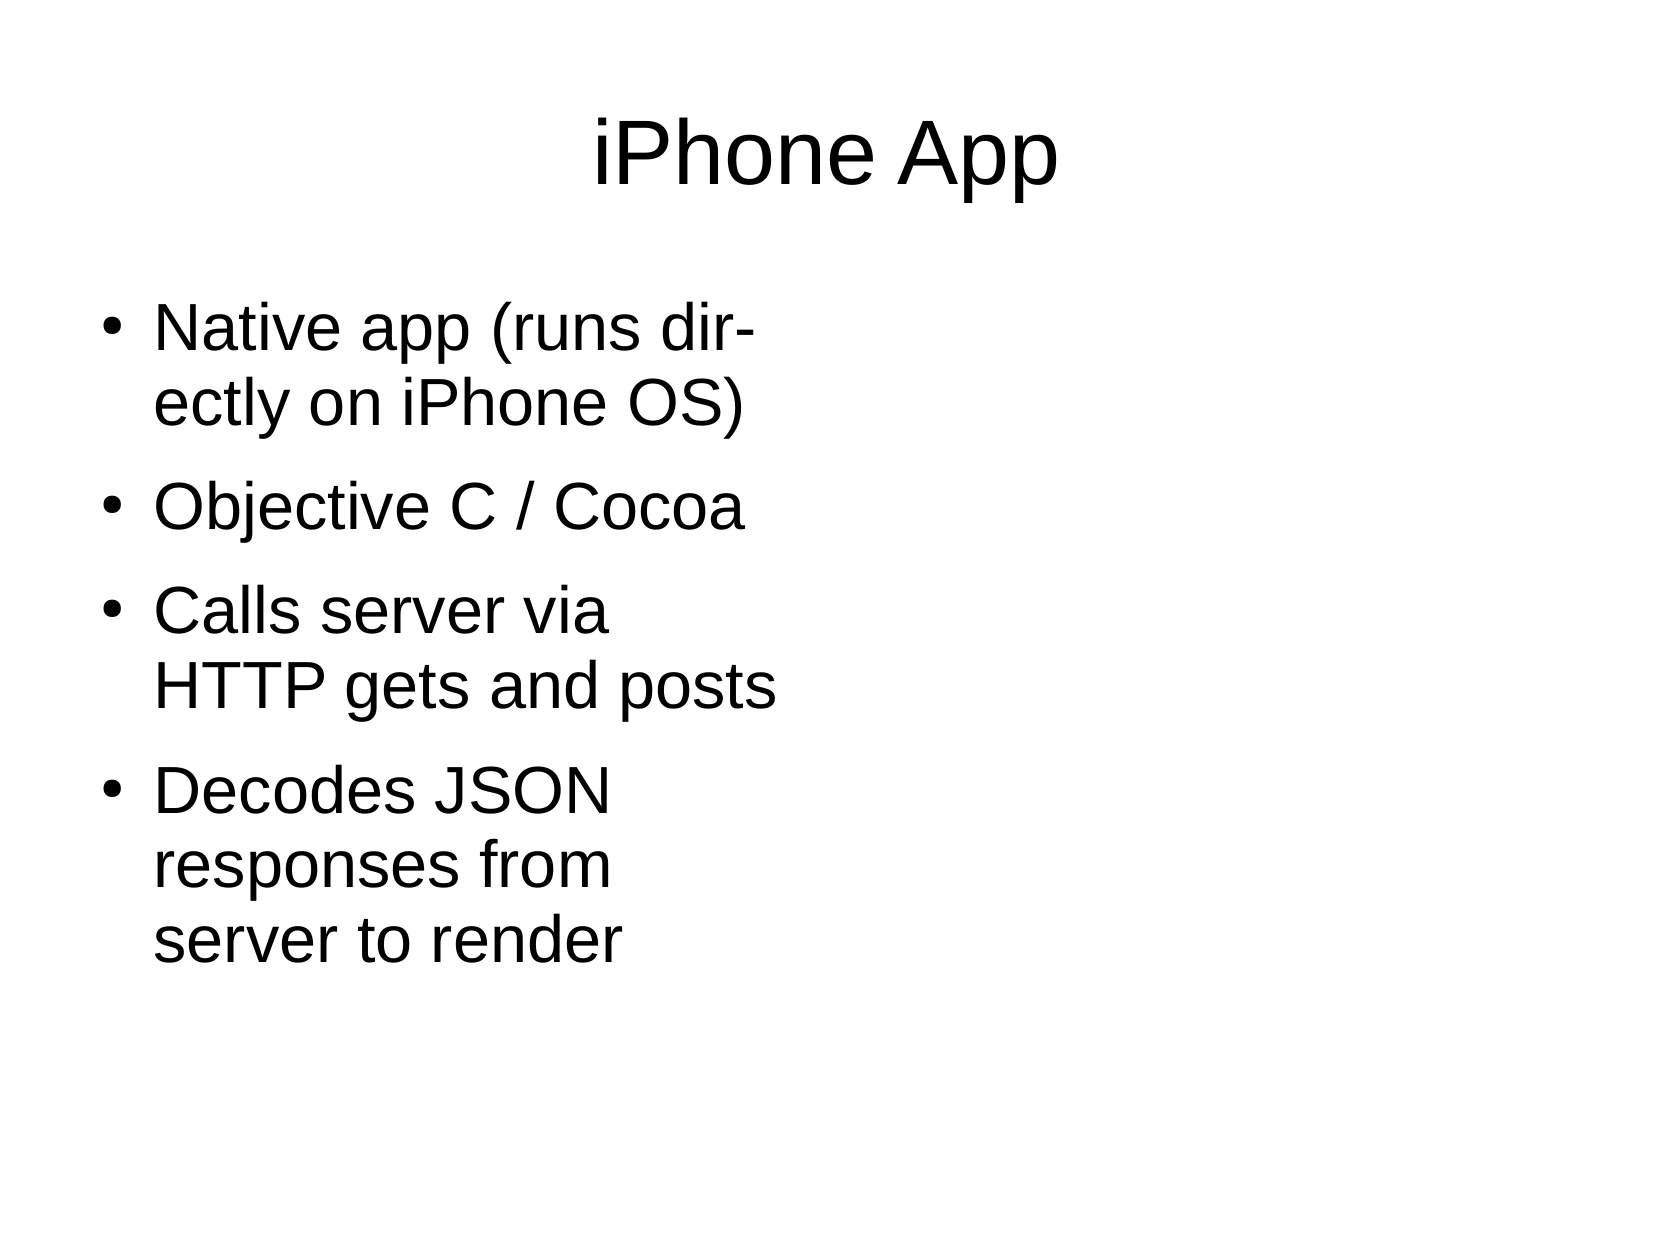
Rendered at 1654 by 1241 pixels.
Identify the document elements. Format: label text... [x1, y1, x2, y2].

list Native app (runs dir-ectly on iPhone OS) Objective C / Cocoa Calls server via HTTP gets and posts Decodes JSON responses from server to render [82, 290, 788, 1094]
title iPhone App [82, 56, 1571, 250]
